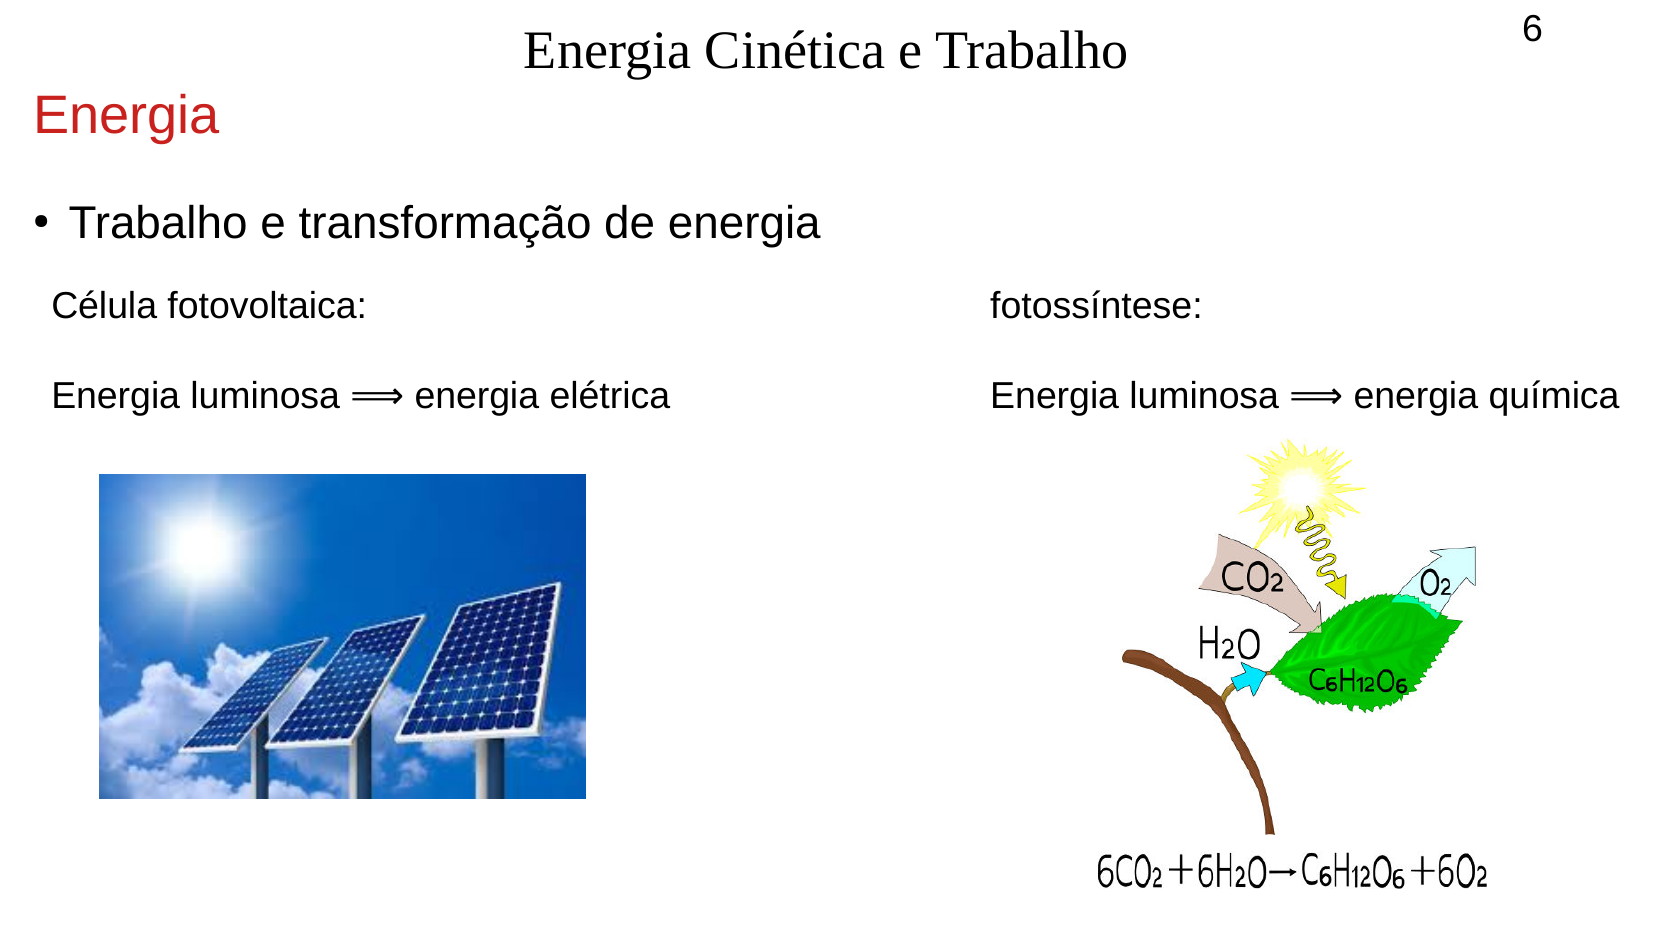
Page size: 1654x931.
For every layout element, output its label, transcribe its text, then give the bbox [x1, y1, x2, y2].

text_box Célula fotovoltaica: Energia luminosa ⟹ energia elétrica [36, 277, 680, 419]
text_box Energia Cinética e Trabalho [509, 0, 1145, 88]
text_box Energia Trabalho e transformação de energia [18, 77, 1615, 256]
picture [99, 474, 586, 799]
picture [1098, 438, 1487, 889]
text_box <number> [1507, 0, 1654, 71]
text_box fotossíntese: Energia luminosa ⟹ energia química [975, 277, 1629, 419]
